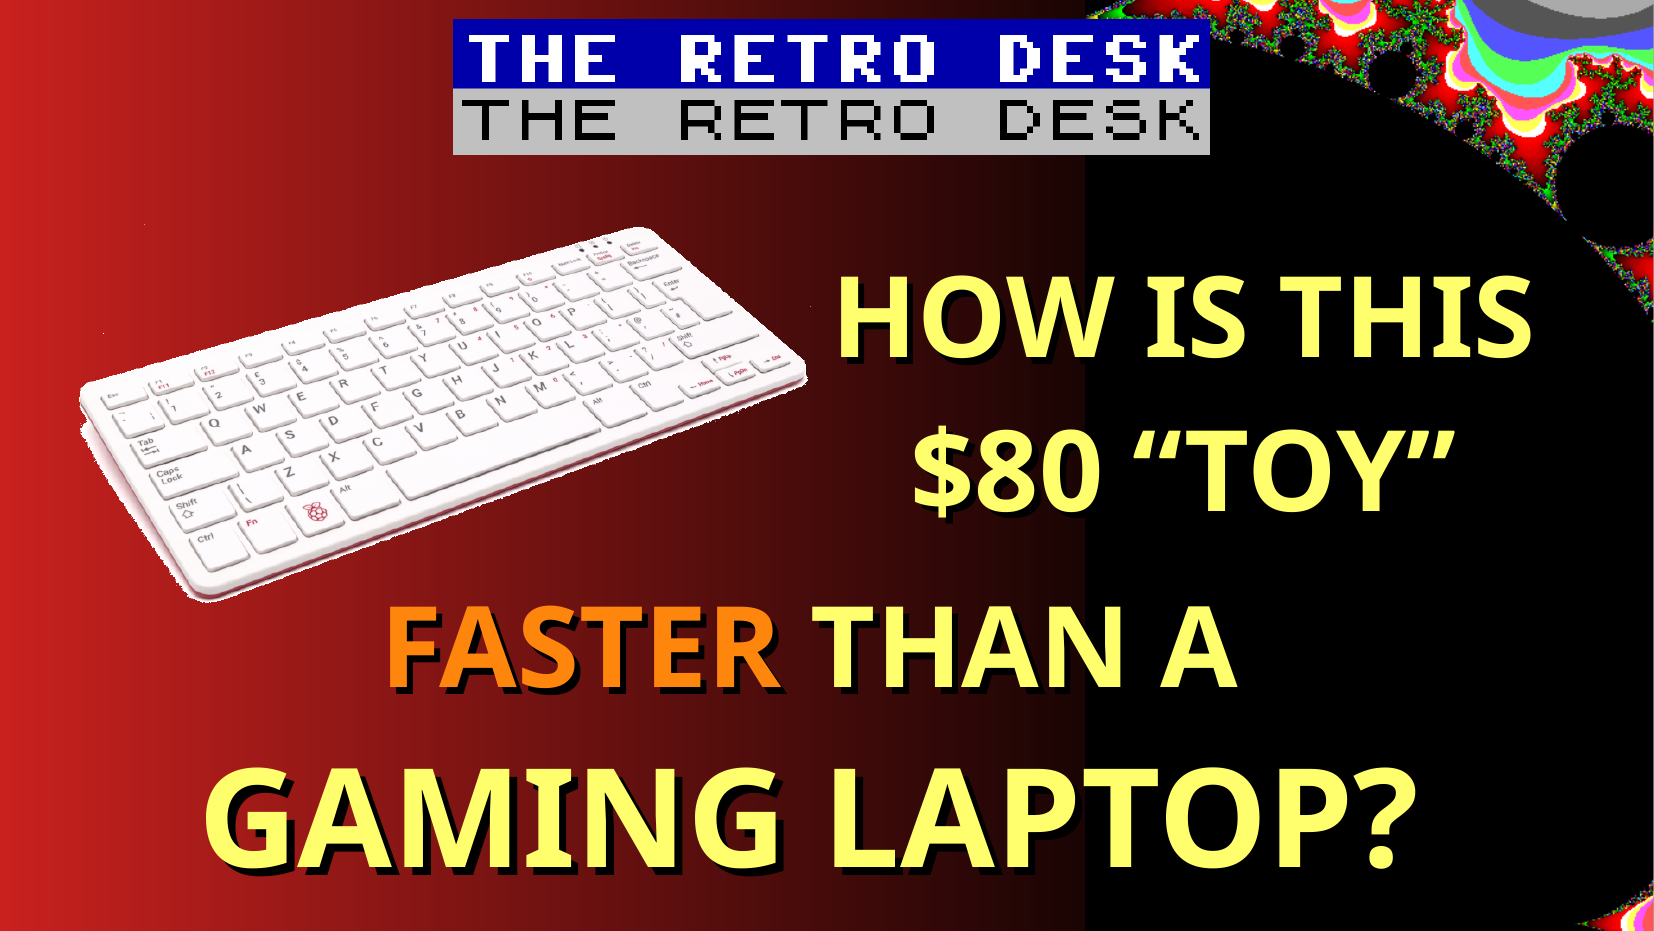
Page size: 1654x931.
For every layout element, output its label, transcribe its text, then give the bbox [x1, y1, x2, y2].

text_box FASTER THAN A GAMING LAPTOP? [183, 560, 1568, 931]
picture [68, 203, 817, 612]
text_box HOW IS THIS $80 “TOY” [816, 230, 1636, 565]
picture [453, 0, 1654, 931]
